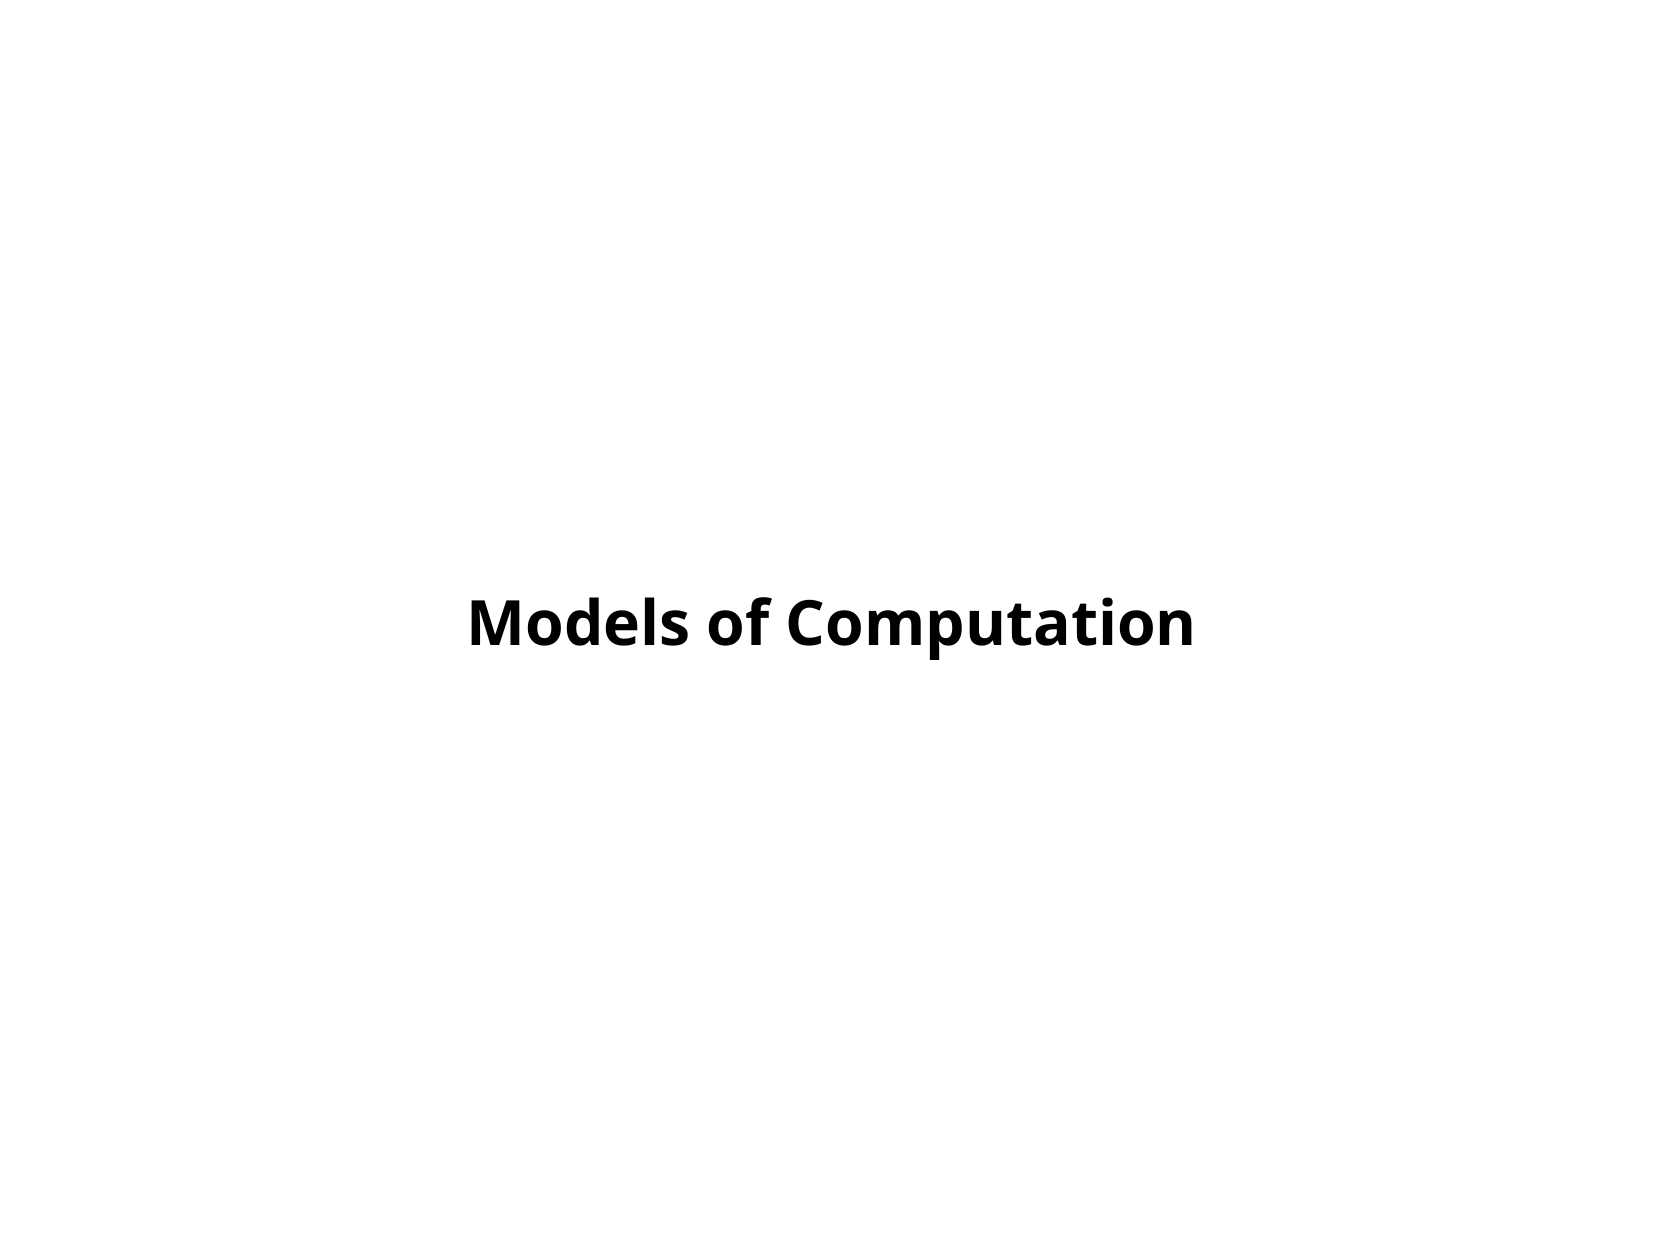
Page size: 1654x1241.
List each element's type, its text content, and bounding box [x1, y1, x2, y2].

text_box Models of Computation [179, 570, 1485, 669]
